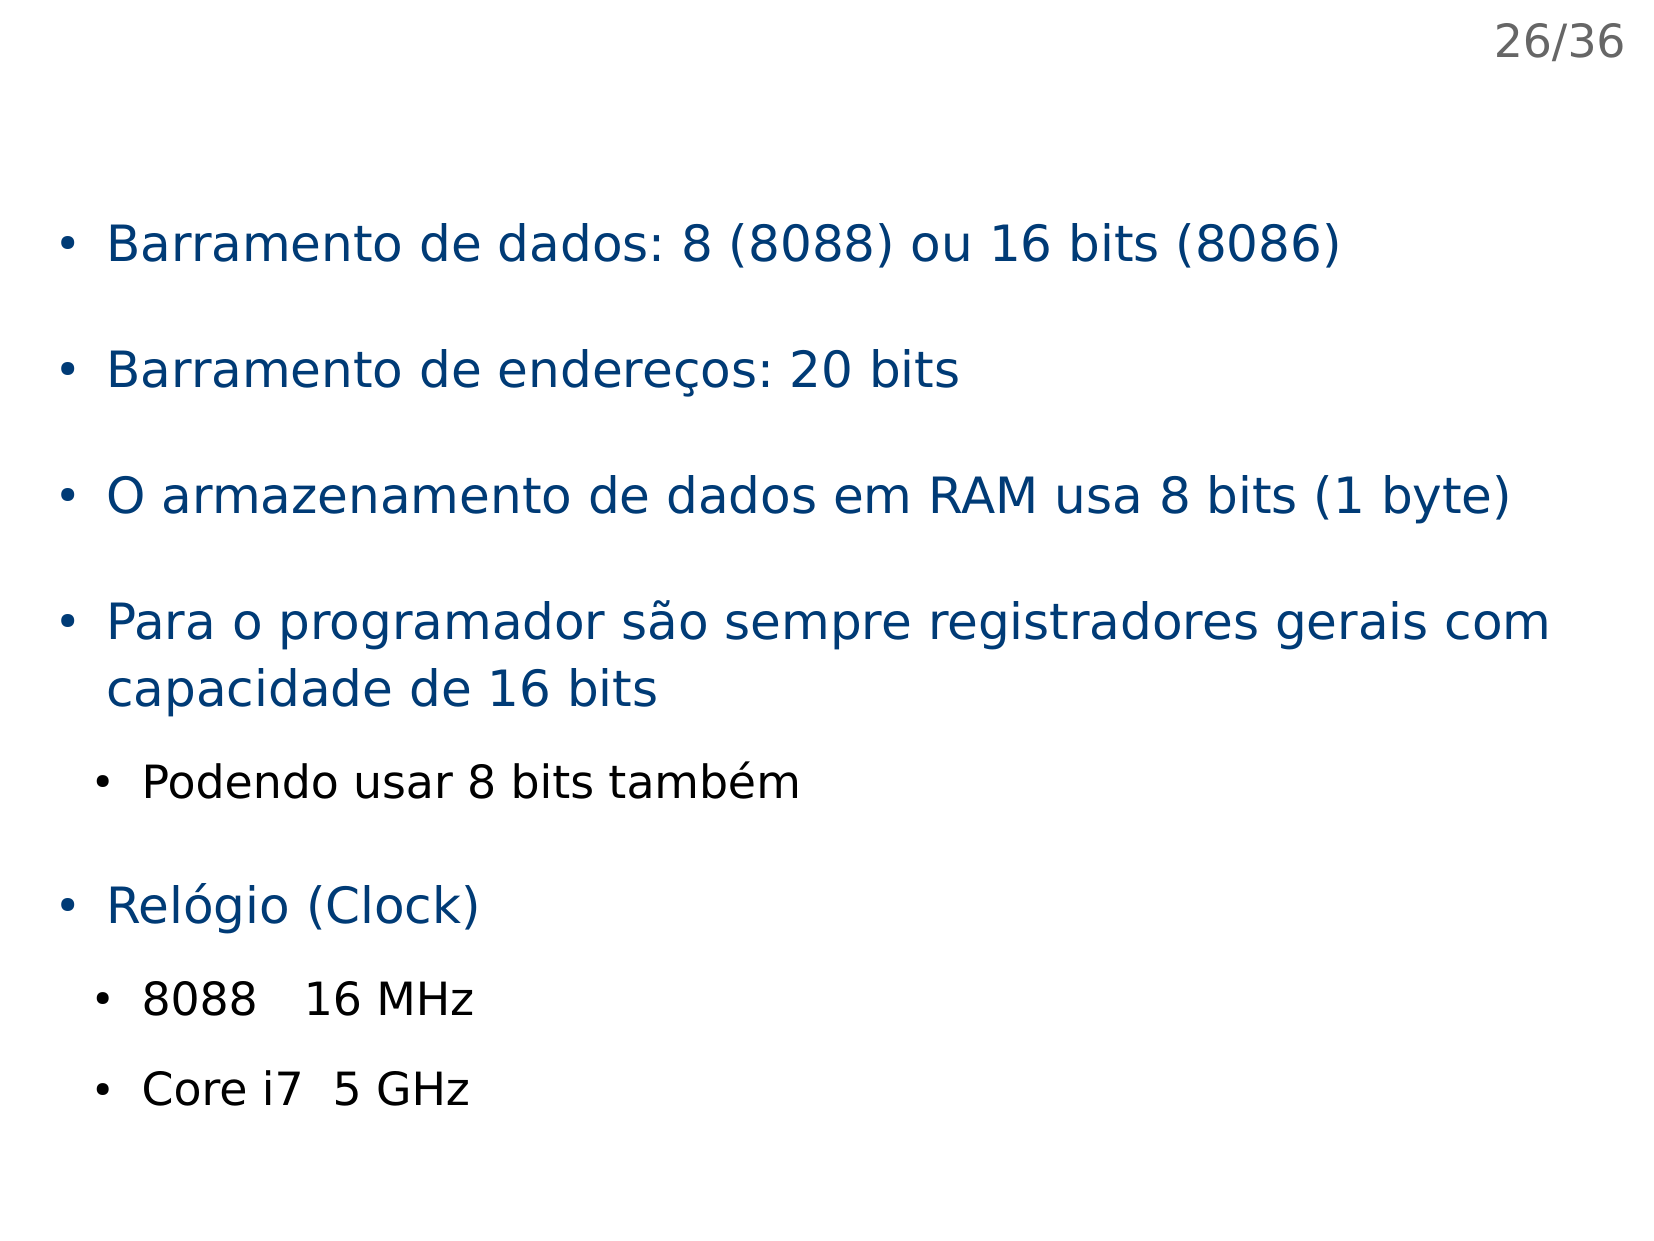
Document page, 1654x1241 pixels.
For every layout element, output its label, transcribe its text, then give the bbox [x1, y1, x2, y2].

list Barramento de dados: 8 (8088) ou 16 bits (8086) Barramento de endereços: 20 bits O armazenamento de dados em RAM usa 8 bits (1 byte) Para o programador são sempre registradores gerais com capacidade de 16 bits Podendo usar 8 bits também Relógio (Clock) 8088 16 MHz Core i7 5 GHz [59, 206, 1625, 1211]
